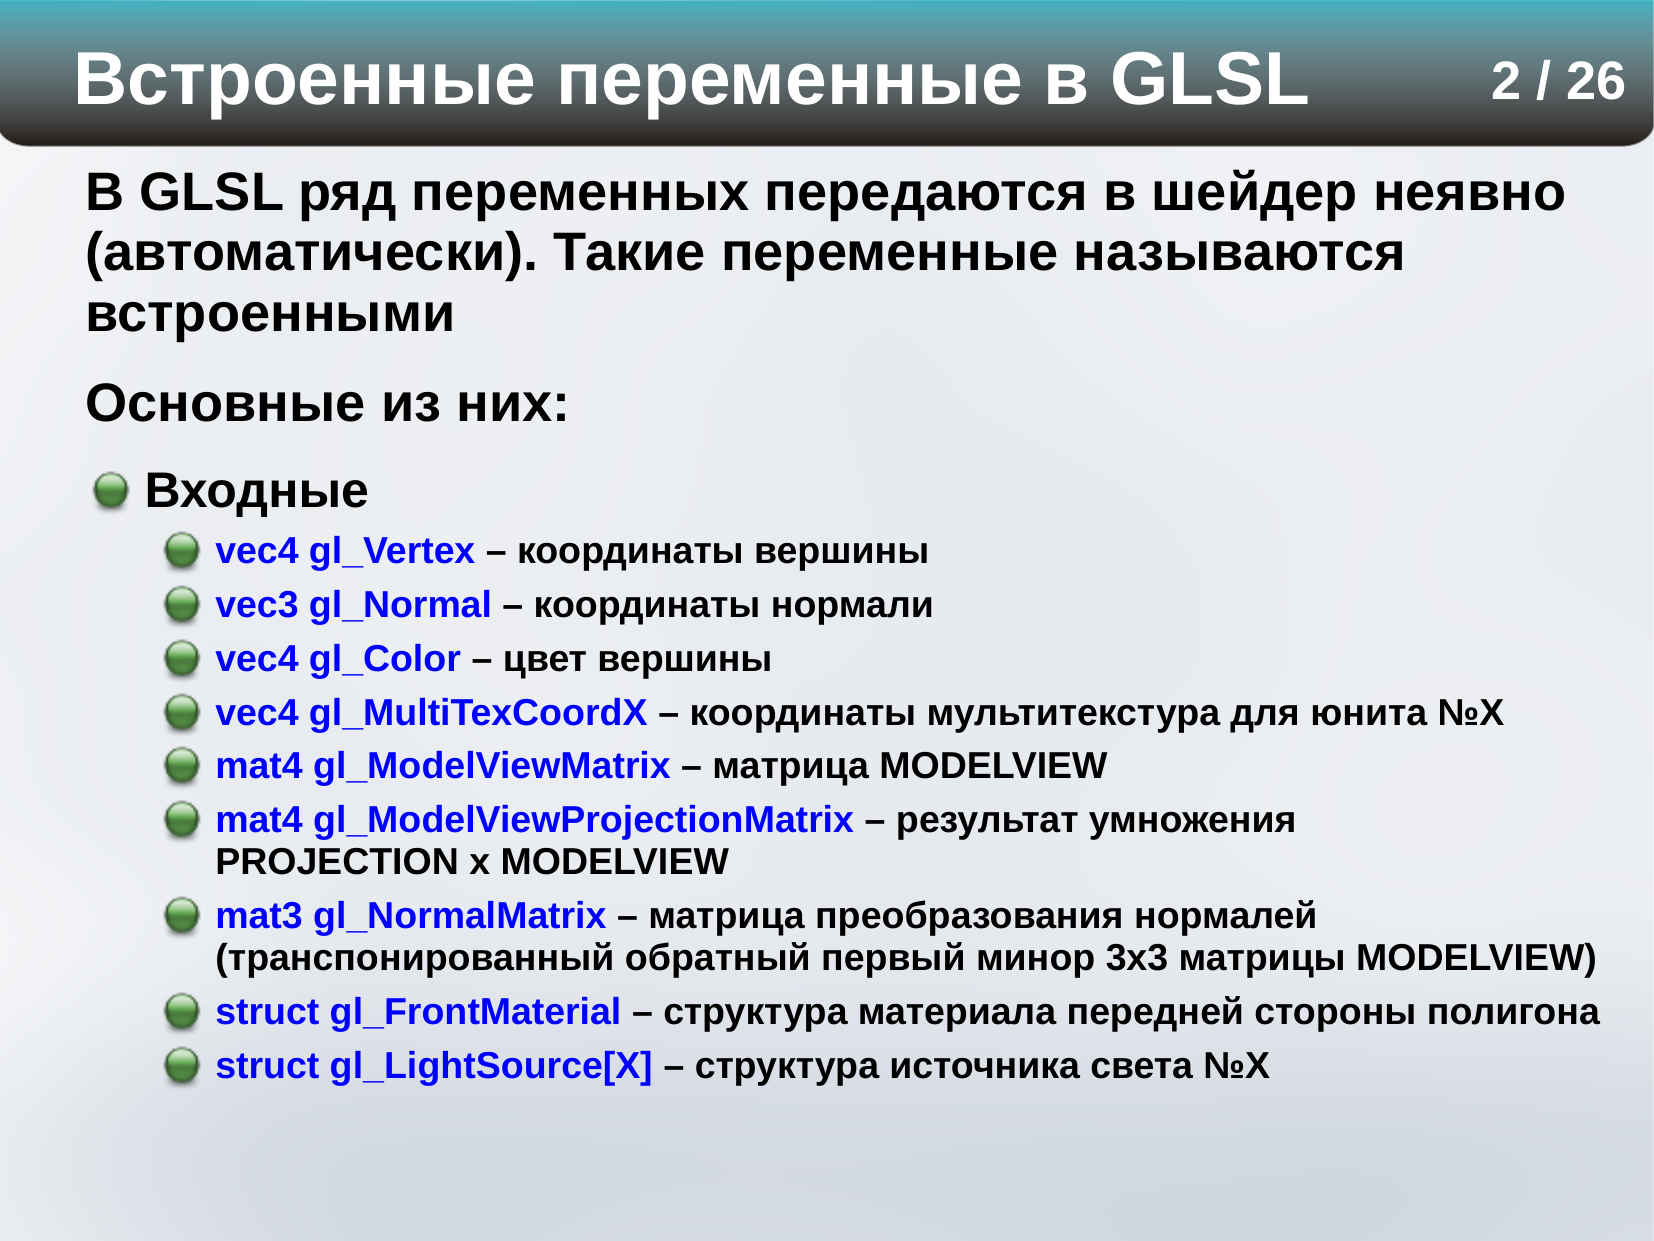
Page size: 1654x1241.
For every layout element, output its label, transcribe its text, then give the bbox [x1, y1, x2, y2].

text_box <номер> / 26 [1476, 42, 1654, 153]
picture [0, 0, 1654, 1241]
text_box Встроенные переменные в GLSL [59, 29, 1359, 129]
text_box В GLSL ряд переменных передаются в шейдер неявно (автоматически). Такие переменные называются встроенными Основные из них: Входные vec4 gl_Vertex – координаты вершины vec3 gl_Normal – координаты нормали vec4 gl_Color – цвет вершины vec4 gl_MultiTexCoordX – координаты мультитекстура для юнита №X mat4 gl_ModelViewMatrix – матрица MODELVIEW mat4 gl_ModelViewProjectionMatrix – результат умножения PROJECTION x MODELVIEW mat3 gl_NormalMatrix – матрица преобразования нормалей (транспонированный обратный первый минор 3х3 матрицы MODELVIEW) struct gl_FrontMaterial – структура материала передней стороны полигона struct gl_LightSource[X] – структура источника света №X [70, 153, 1654, 1094]
